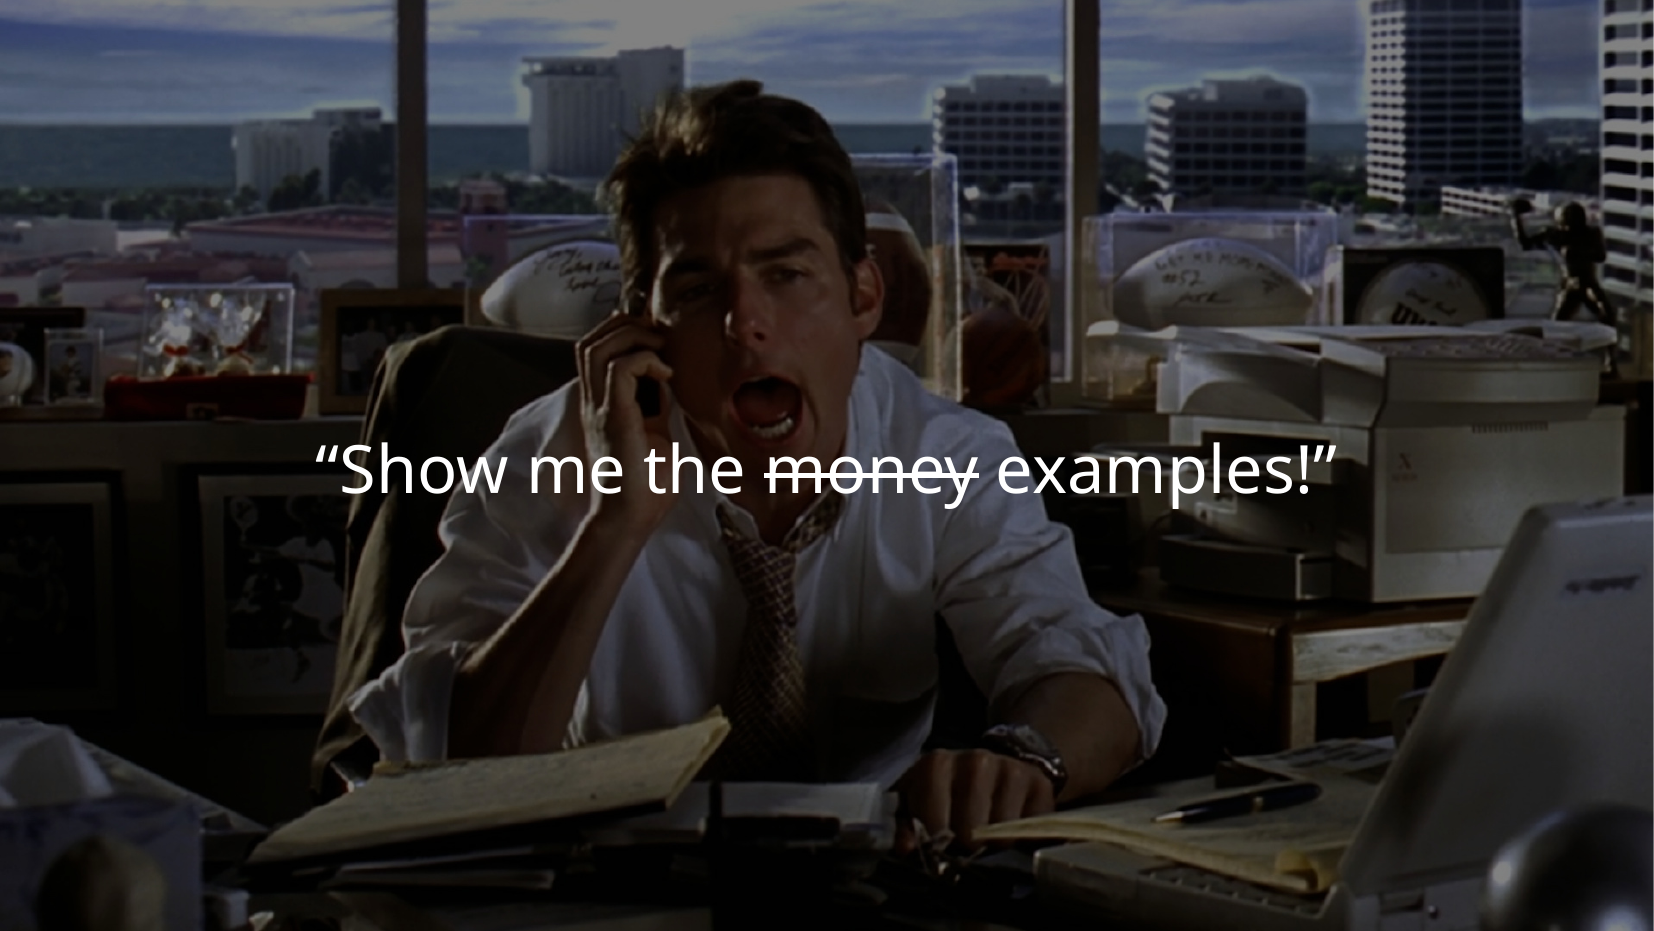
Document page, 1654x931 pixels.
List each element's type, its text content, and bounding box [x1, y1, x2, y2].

subtitle “Show me the money examples!” [82, 107, 1571, 828]
picture [0, 0, 1654, 931]
